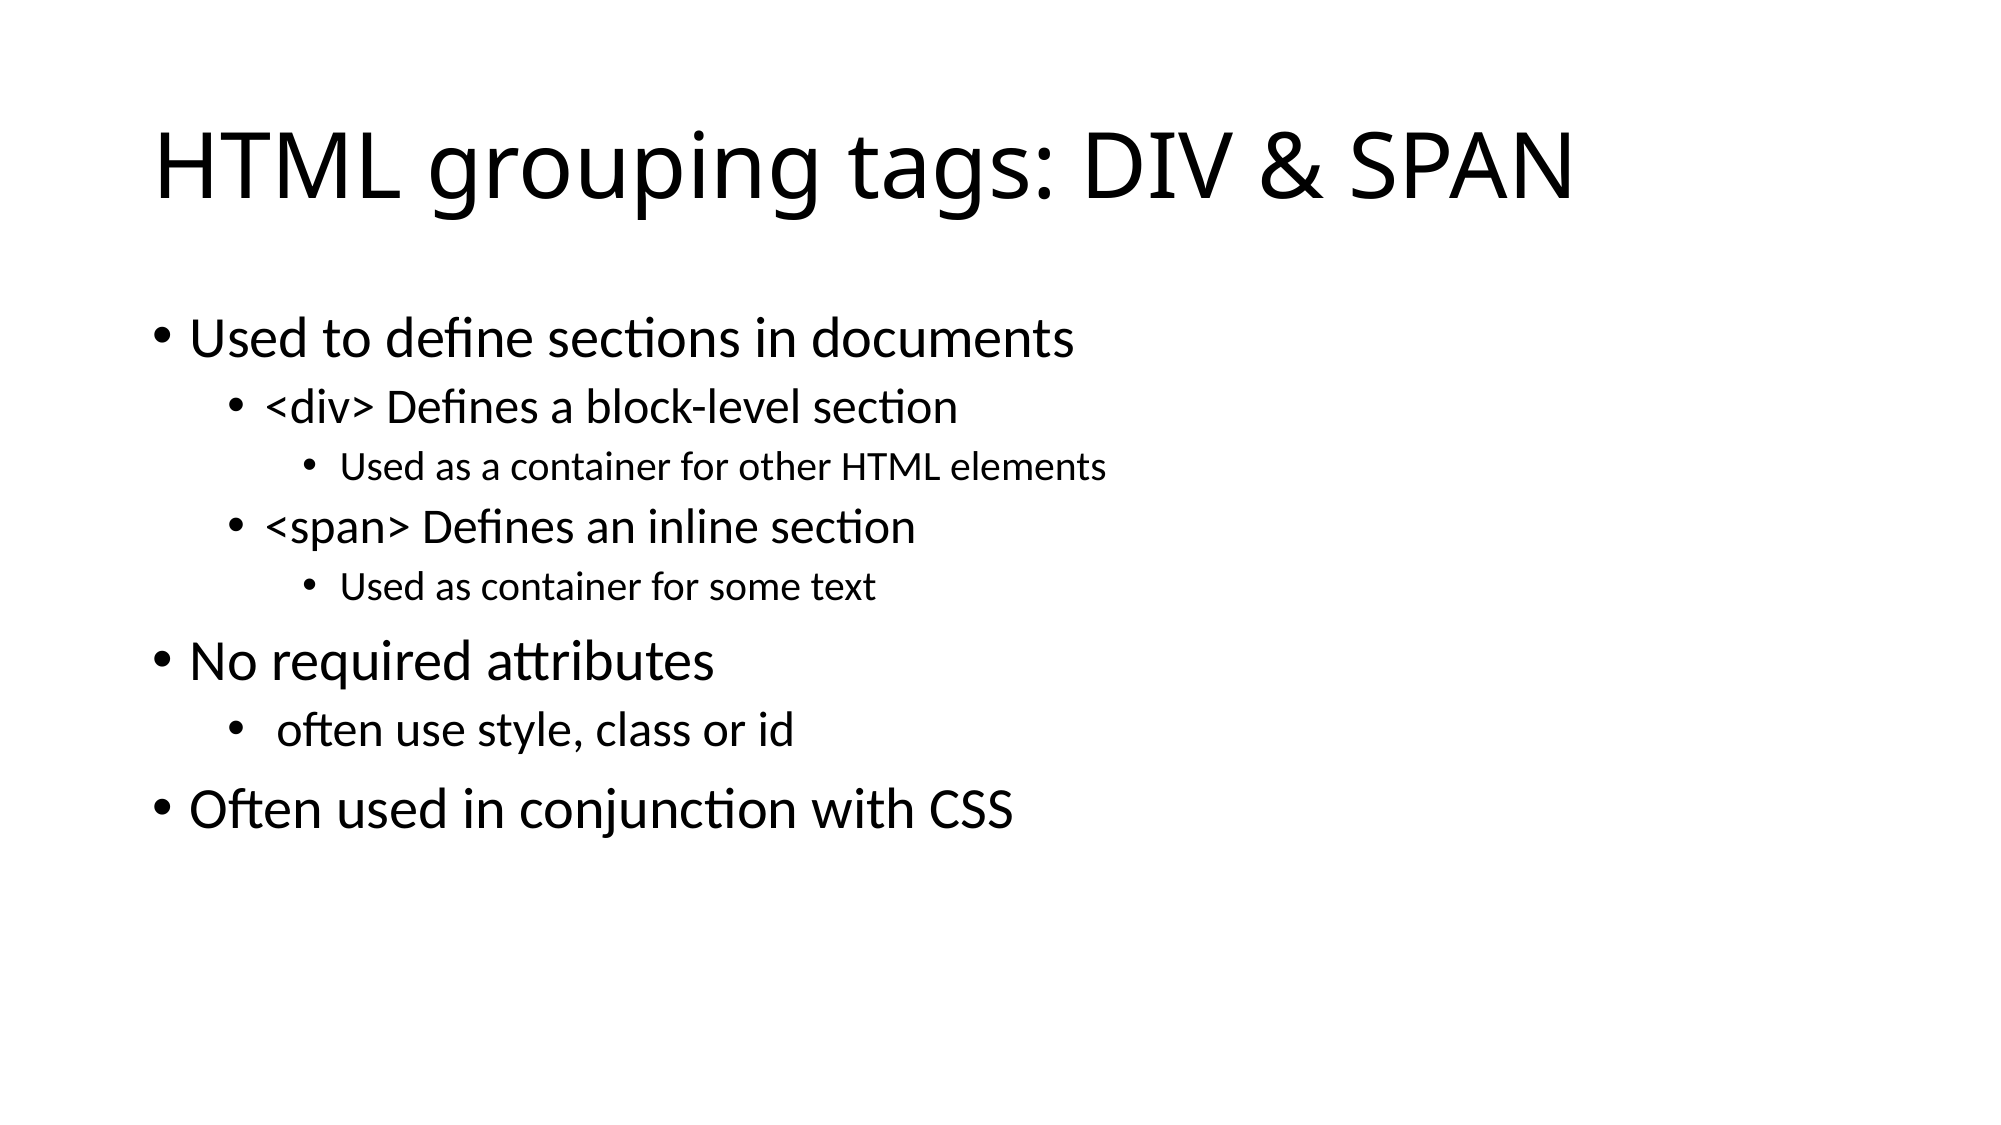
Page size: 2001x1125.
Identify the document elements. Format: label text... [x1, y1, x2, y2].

list Used to define sections in documents <div> Defines a block-level section Used as a container for other HTML elements <span> Defines an inline section Used as container for some text No required attributes often use style, class or id Often used in conjunction with CSS [137, 299, 1863, 1014]
title HTML grouping tags: DIV & SPAN [137, 59, 1863, 278]
